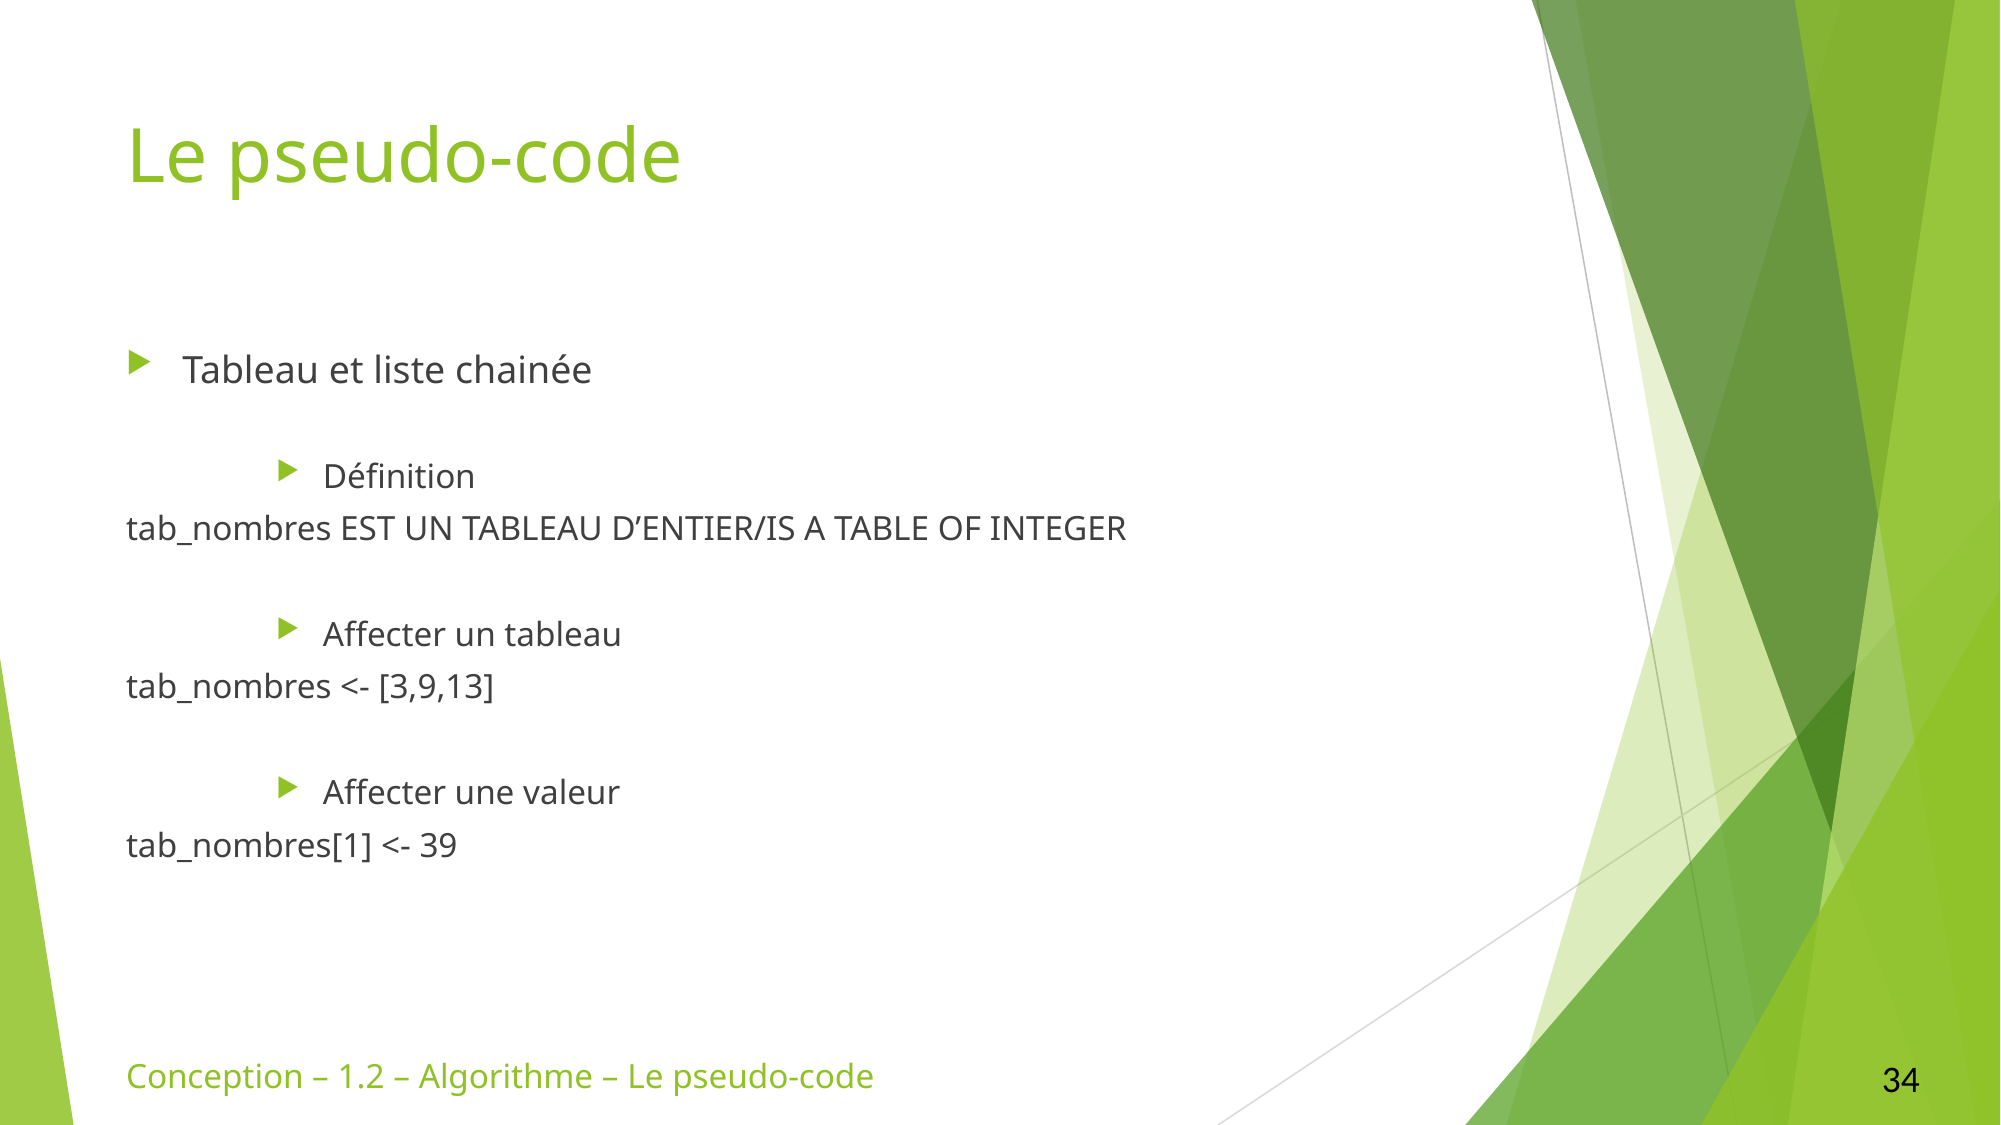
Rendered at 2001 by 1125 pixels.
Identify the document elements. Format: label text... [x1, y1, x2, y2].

title Le pseudo-code [111, 99, 1522, 317]
list Tableau et liste chainée Définition tab_nombres EST UN TABLEAU D’ENTIER/IS A TABLE OF INTEGER Affecter un tableau tab_nombres <- [3,9,13] Affecter une valeur tab_nombres[1] <- 39 [111, 354, 1522, 992]
text_box Conception – 1.2 – Algorithme – Le pseudo-code [111, 1047, 1094, 1109]
text_box [1866, 1047, 1979, 1108]
